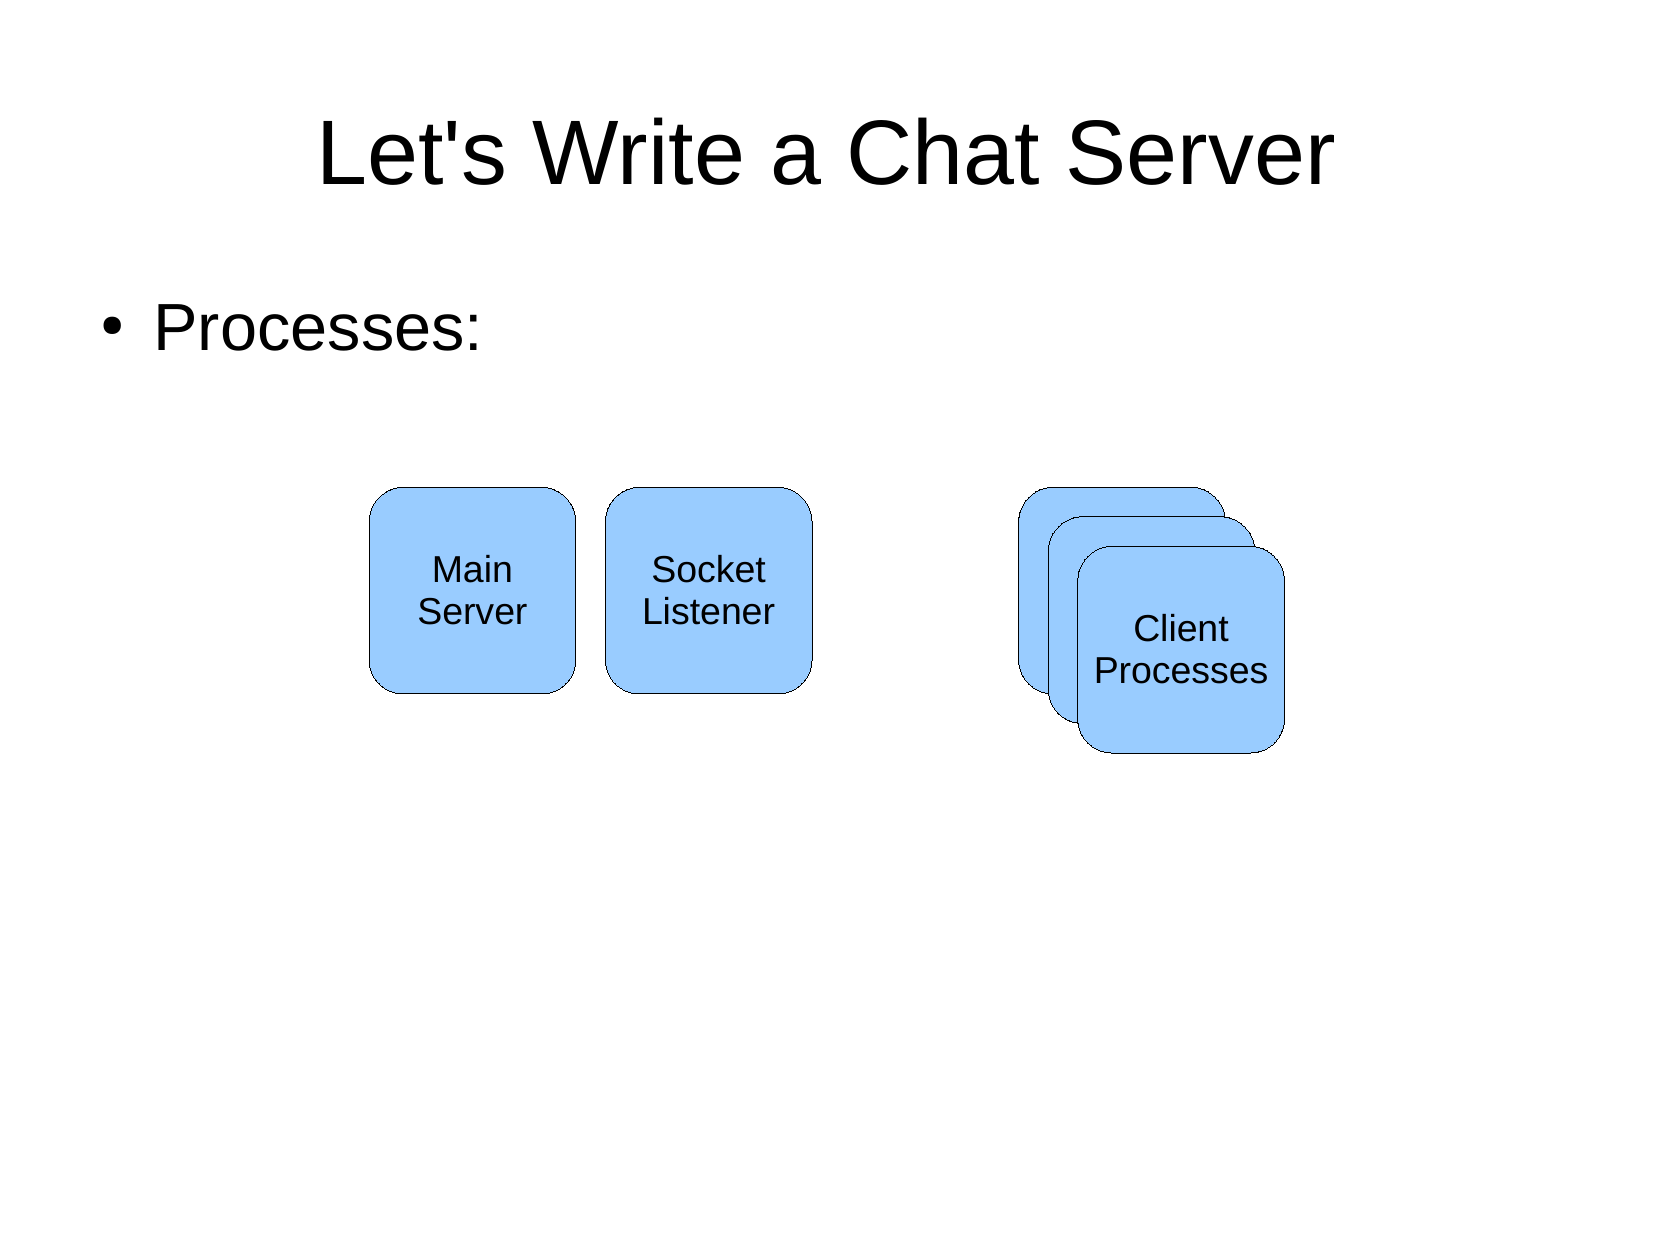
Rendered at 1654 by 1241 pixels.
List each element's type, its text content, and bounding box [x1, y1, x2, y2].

text_box Client Processes [1077, 546, 1285, 754]
text_box Socket Listener [605, 487, 813, 694]
text_box Main Server [369, 487, 576, 694]
list Processes: [82, 290, 1571, 1010]
title Let's Write a Chat Server [82, 49, 1571, 257]
text_box [1018, 487, 1255, 724]
